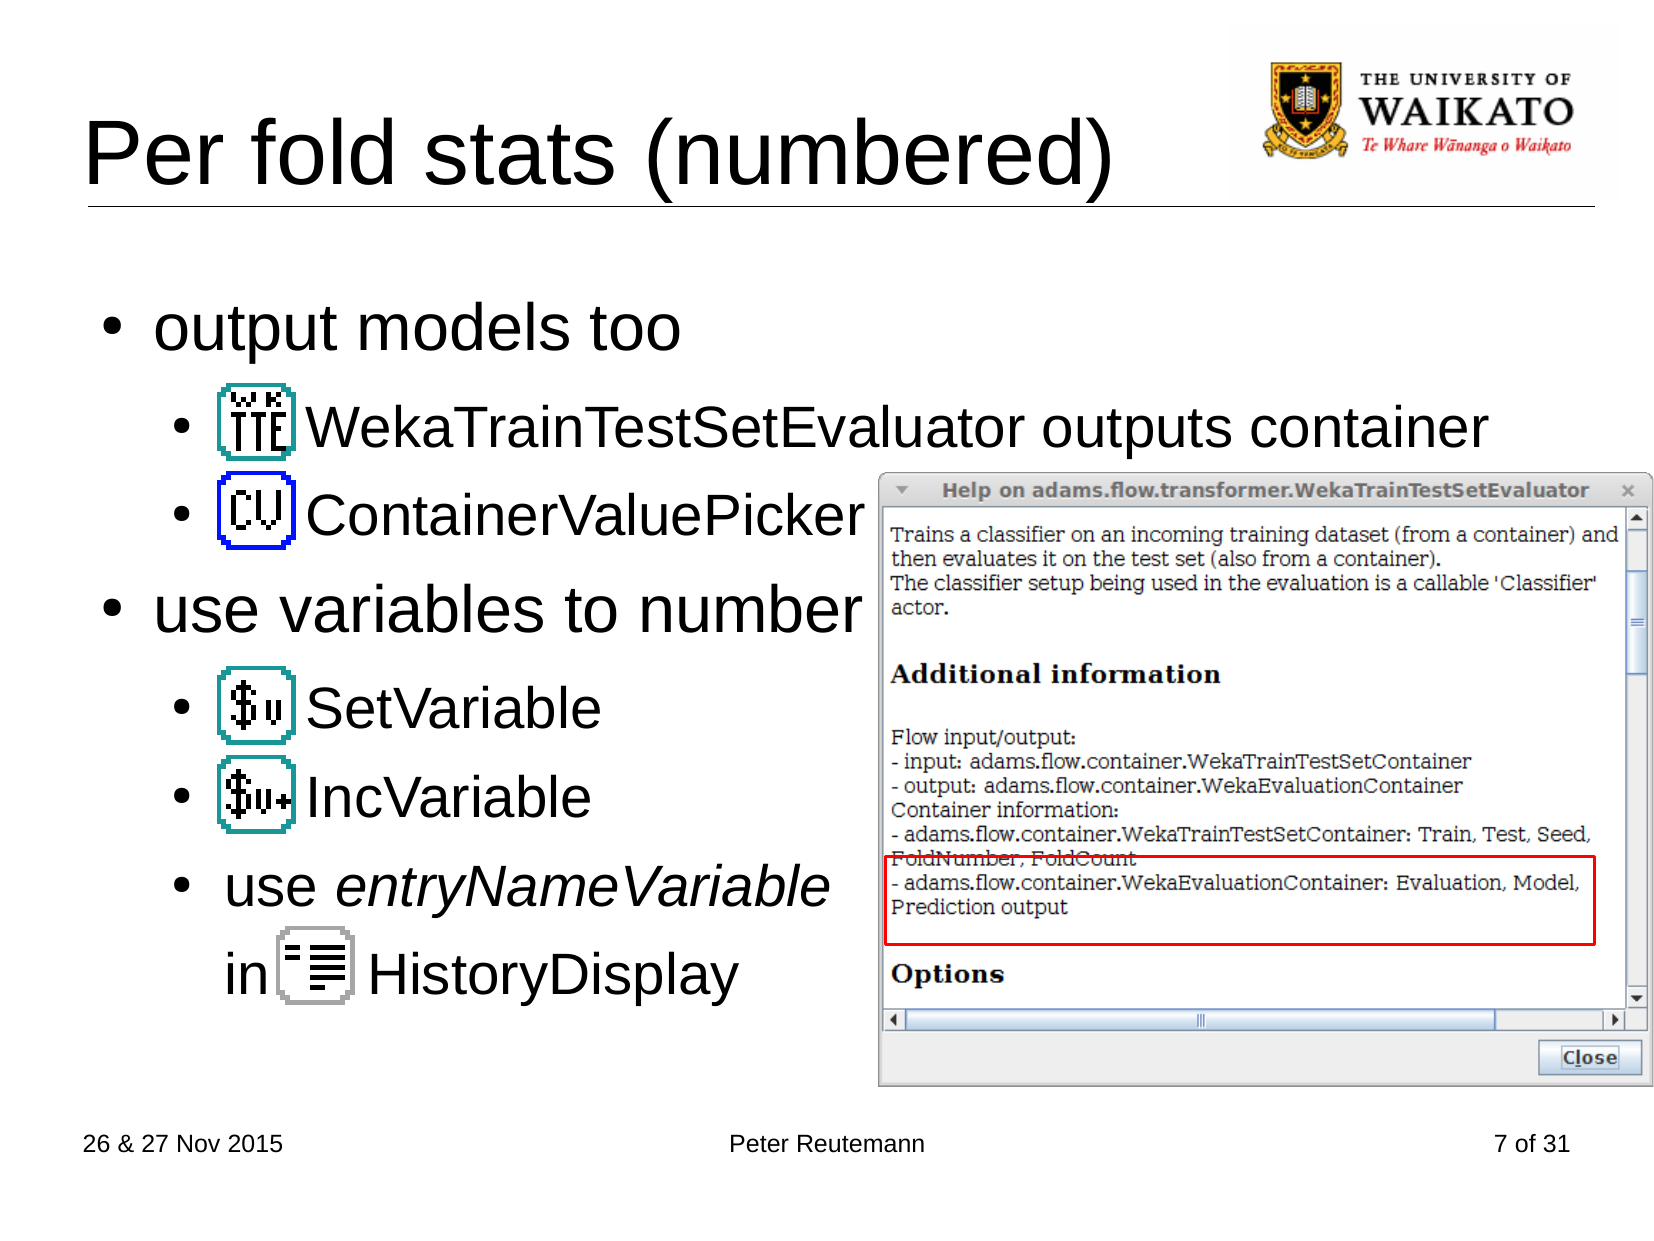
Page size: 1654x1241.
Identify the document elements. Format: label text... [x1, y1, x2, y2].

picture [217, 383, 296, 462]
picture [878, 472, 1654, 1087]
title Per fold stats (numbered) [82, 49, 1571, 257]
picture [217, 666, 296, 745]
picture [276, 926, 355, 1005]
picture [217, 755, 296, 834]
picture [217, 471, 296, 550]
picture [1228, 24, 1619, 201]
list output models too WekaTrainTestSetEvaluator outputs container ContainerValuePicker use variables to number folds SetVariable IncVariable use entryNameVariable in HistoryDisplay [82, 290, 1571, 1010]
